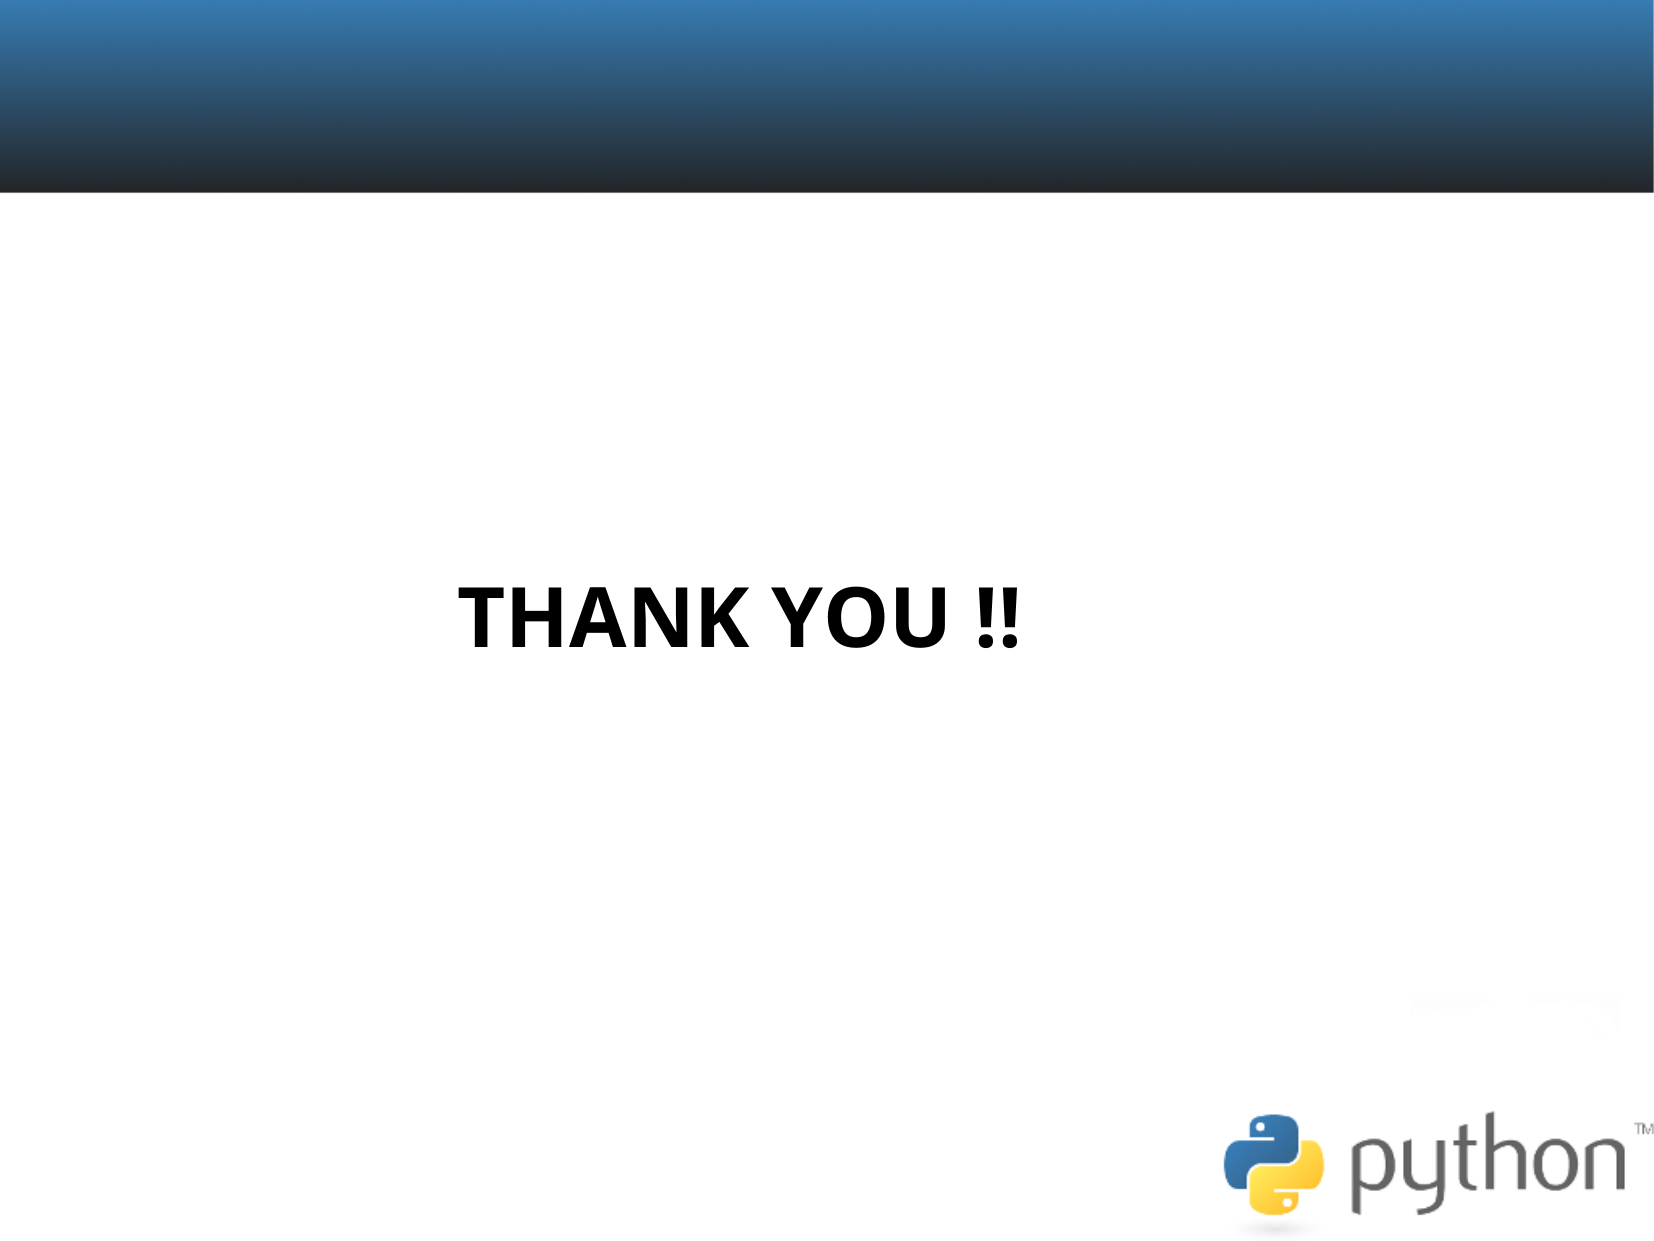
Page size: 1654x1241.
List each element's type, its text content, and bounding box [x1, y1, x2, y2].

picture [0, 0, 1654, 1241]
text_box THANK YOU !! [442, 566, 1211, 674]
